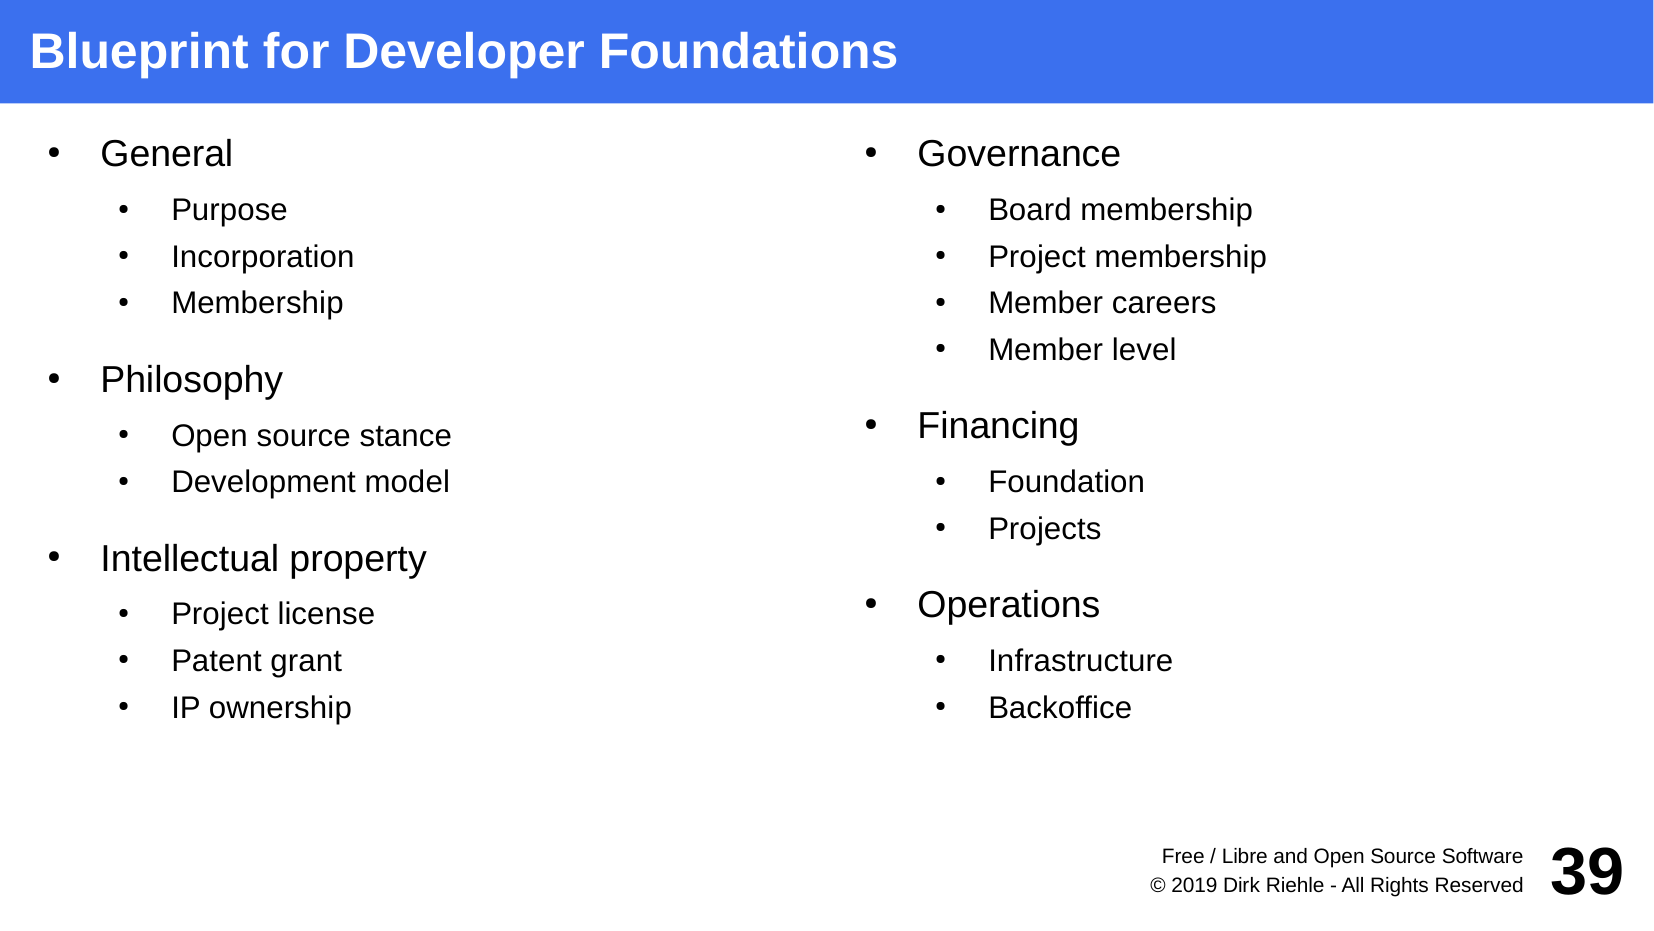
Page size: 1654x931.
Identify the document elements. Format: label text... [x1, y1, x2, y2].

list Governance Board membership Project membership Member careers Member level Financing Foundation Projects Operations Infrastructure Backoffice [846, 132, 1625, 813]
title Blueprint for Developer Foundations [0, 0, 1654, 104]
list General Purpose Incorporation Membership Philosophy Open source stance Development model Intellectual property Project license Patent grant IP ownership [29, 132, 808, 813]
